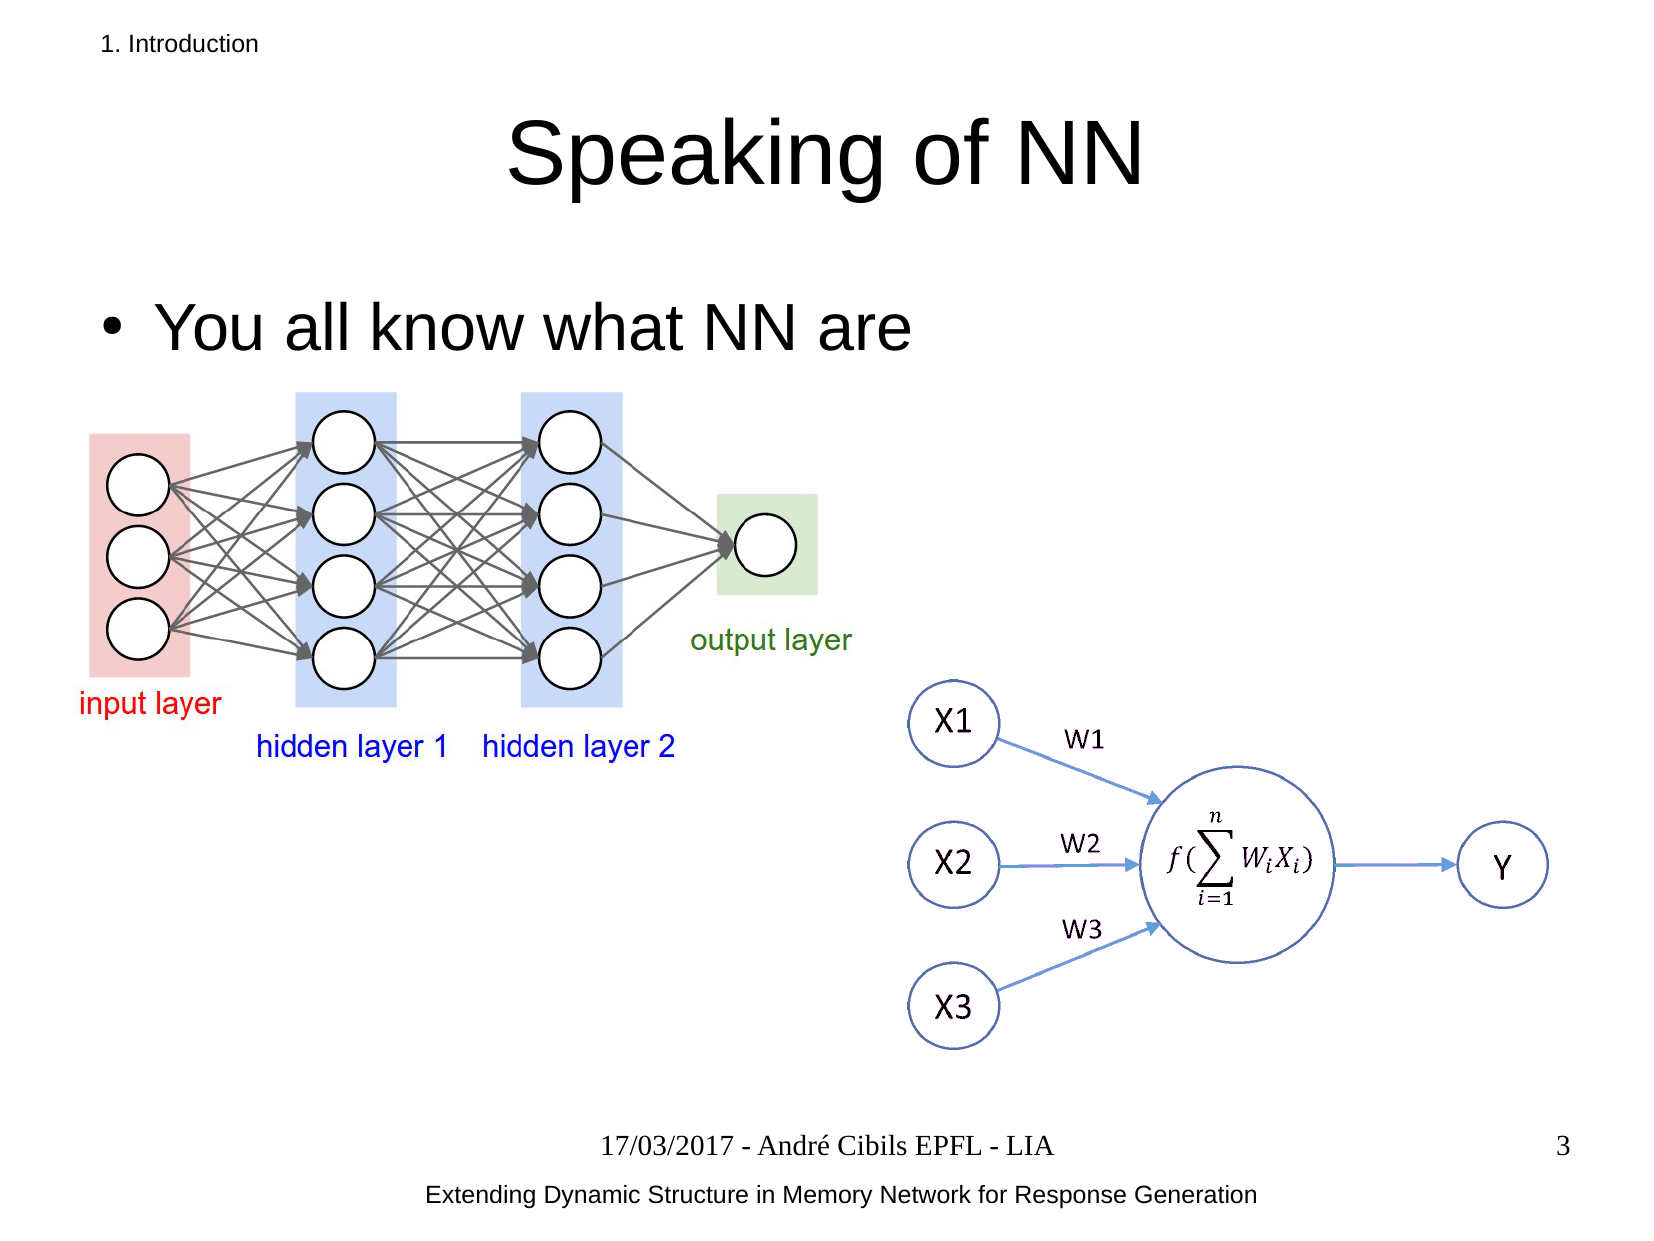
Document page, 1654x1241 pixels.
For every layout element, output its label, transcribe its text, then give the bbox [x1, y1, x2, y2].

list 1. Introduction [29, 29, 945, 58]
list You all know what NN are [82, 290, 1571, 384]
title Speaking of NN [82, 49, 1571, 257]
list Extending Dynamic Structure in Memory Network for Response Generation [354, 1181, 1270, 1210]
picture [907, 679, 1549, 1052]
picture [73, 383, 857, 768]
